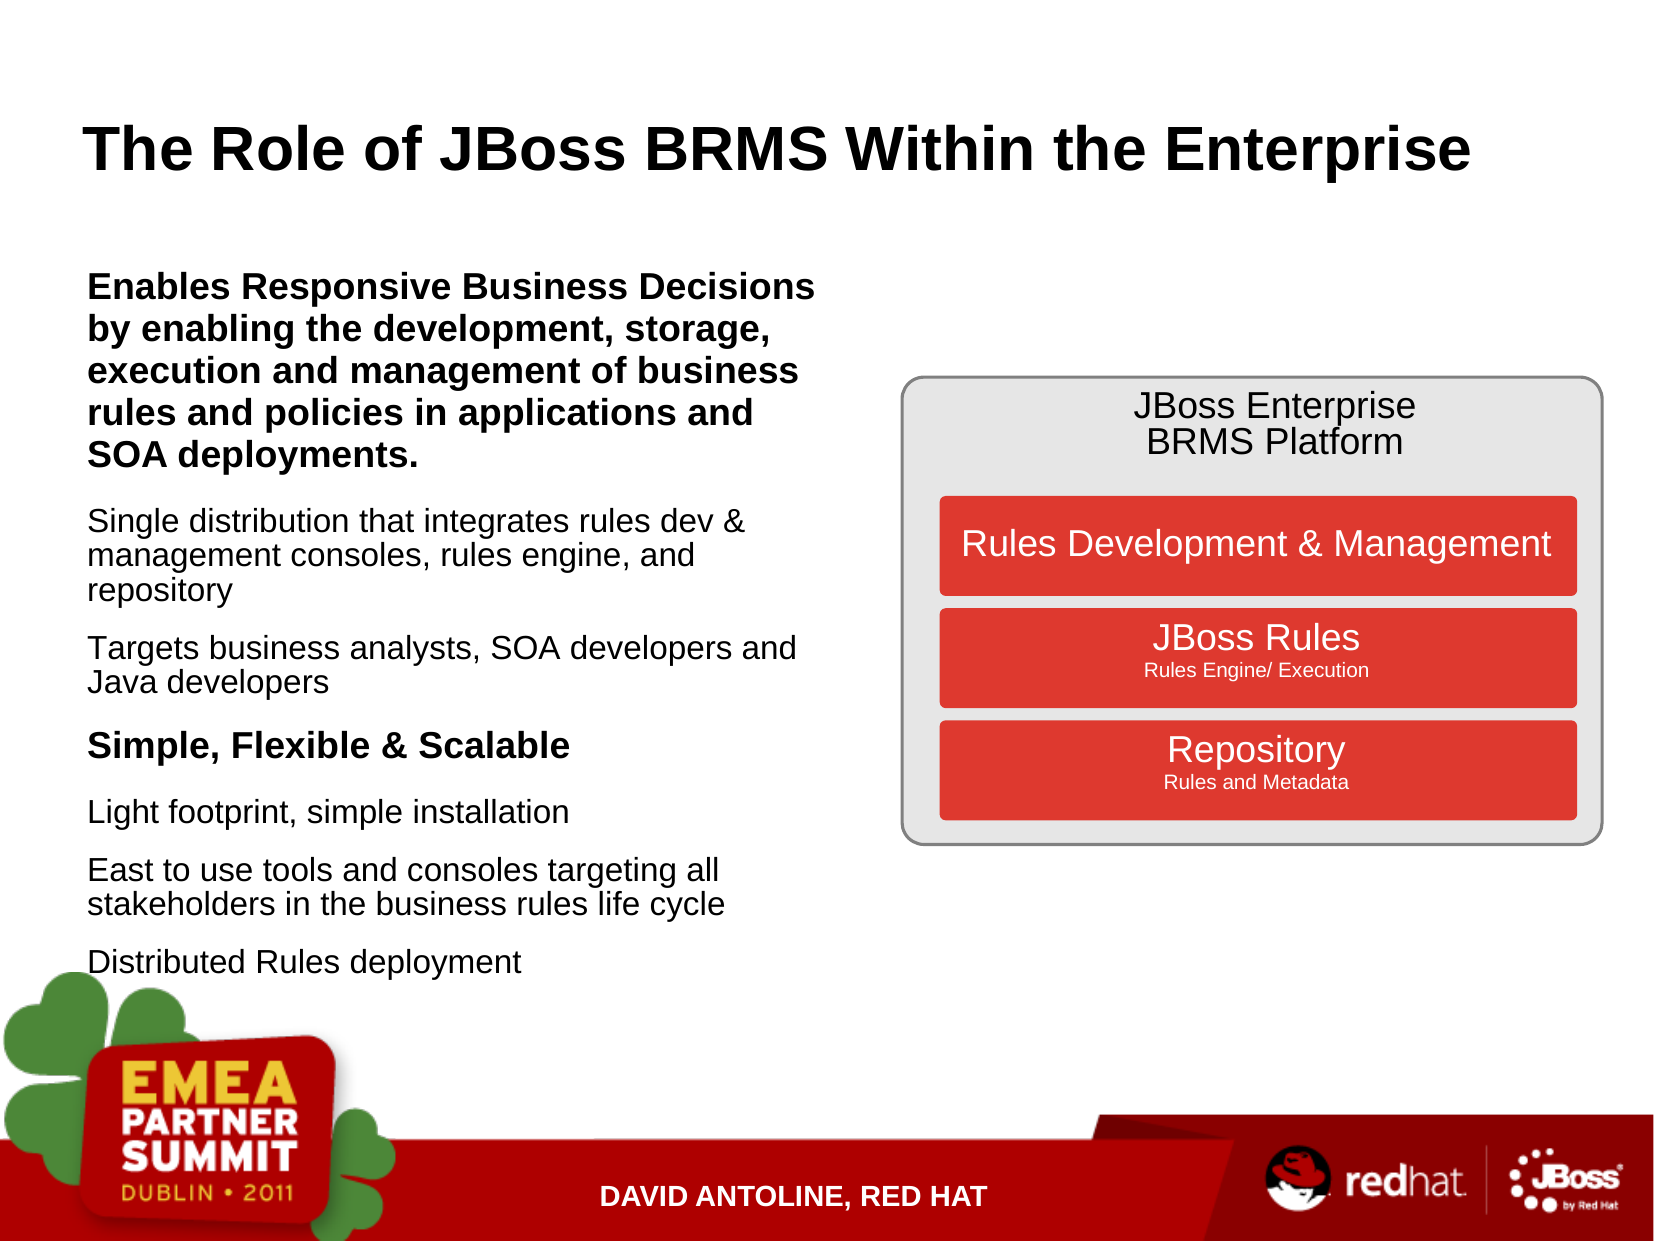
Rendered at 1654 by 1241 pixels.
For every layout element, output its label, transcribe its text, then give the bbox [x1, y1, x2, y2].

picture [0, 972, 1654, 1241]
text_box Rules Development & Management [946, 514, 1567, 572]
text_box JBoss Rules Rules Engine/ Execution [1129, 608, 1385, 690]
text_box JBoss Enterprise BRMS Platform [1118, 381, 1432, 470]
text_box Enables Responsive Business Decisions by enabling the development, storage, execution and management of business rules and policies in applications and SOA deployments. Single distribution that integrates rules dev & management consoles, rules engine, and repository Targets business analysts, SOA developers and Java developers Simple, Flexible & Scalable Light footprint, simple installation East to use tools and consoles targeting all stakeholders in the business rules life cycle Distributed Rules deployment [86, 262, 826, 1155]
title The Role of JBoss BRMS Within the Enterprise [82, 55, 1571, 243]
text_box [902, 377, 1603, 845]
text_box Repository Rules and Metadata [1148, 721, 1364, 802]
